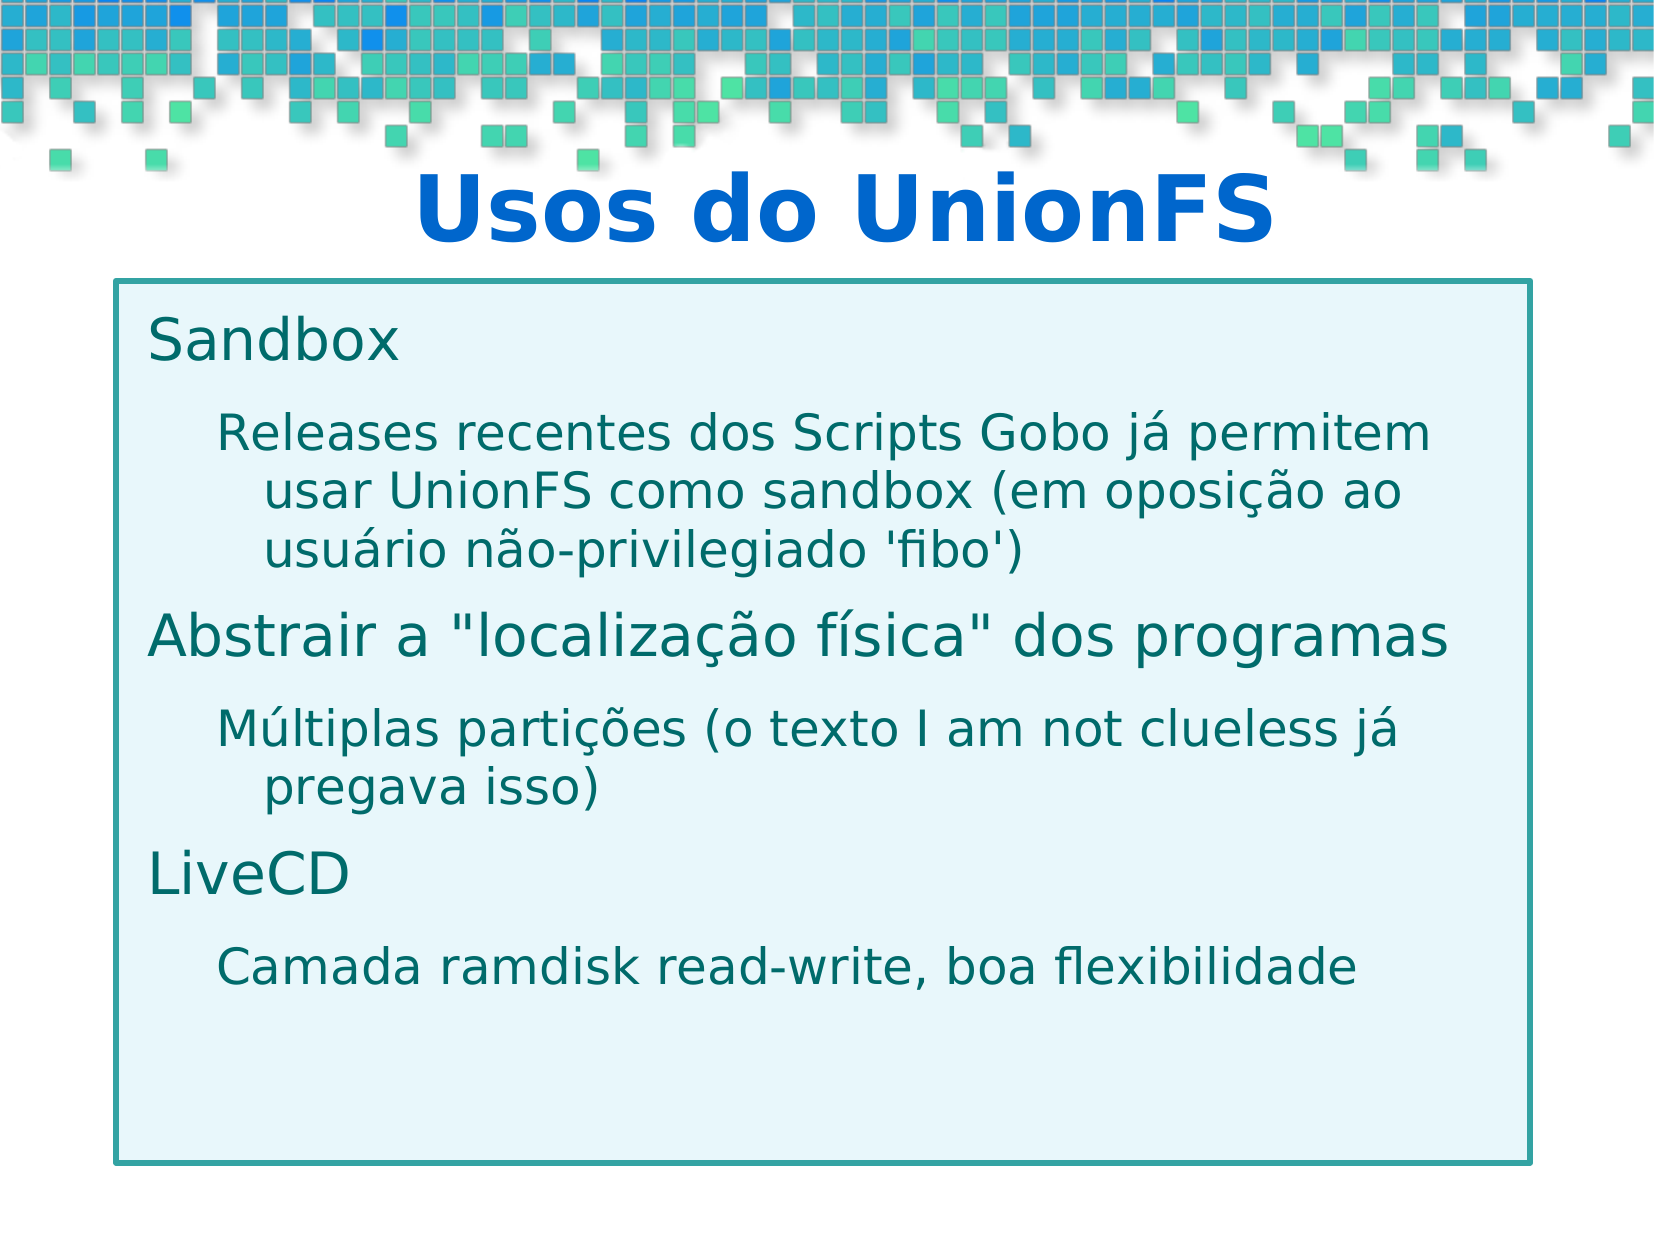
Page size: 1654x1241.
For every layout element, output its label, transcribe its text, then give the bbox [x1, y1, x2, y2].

title Usos do UnionFS [68, 132, 1624, 287]
picture [0, 0, 1654, 185]
list Sandbox Releases recentes dos Scripts Gobo já permitem usar UnionFS como sandbox (em oposição ao usuário não-privilegiado 'fibo') Abstrair a "localização física" dos programas Múltiplas partições (o texto I am not clueless já pregava isso) LiveCD Camada ramdisk read-write, boa flexibilidade [121, 306, 1534, 1160]
